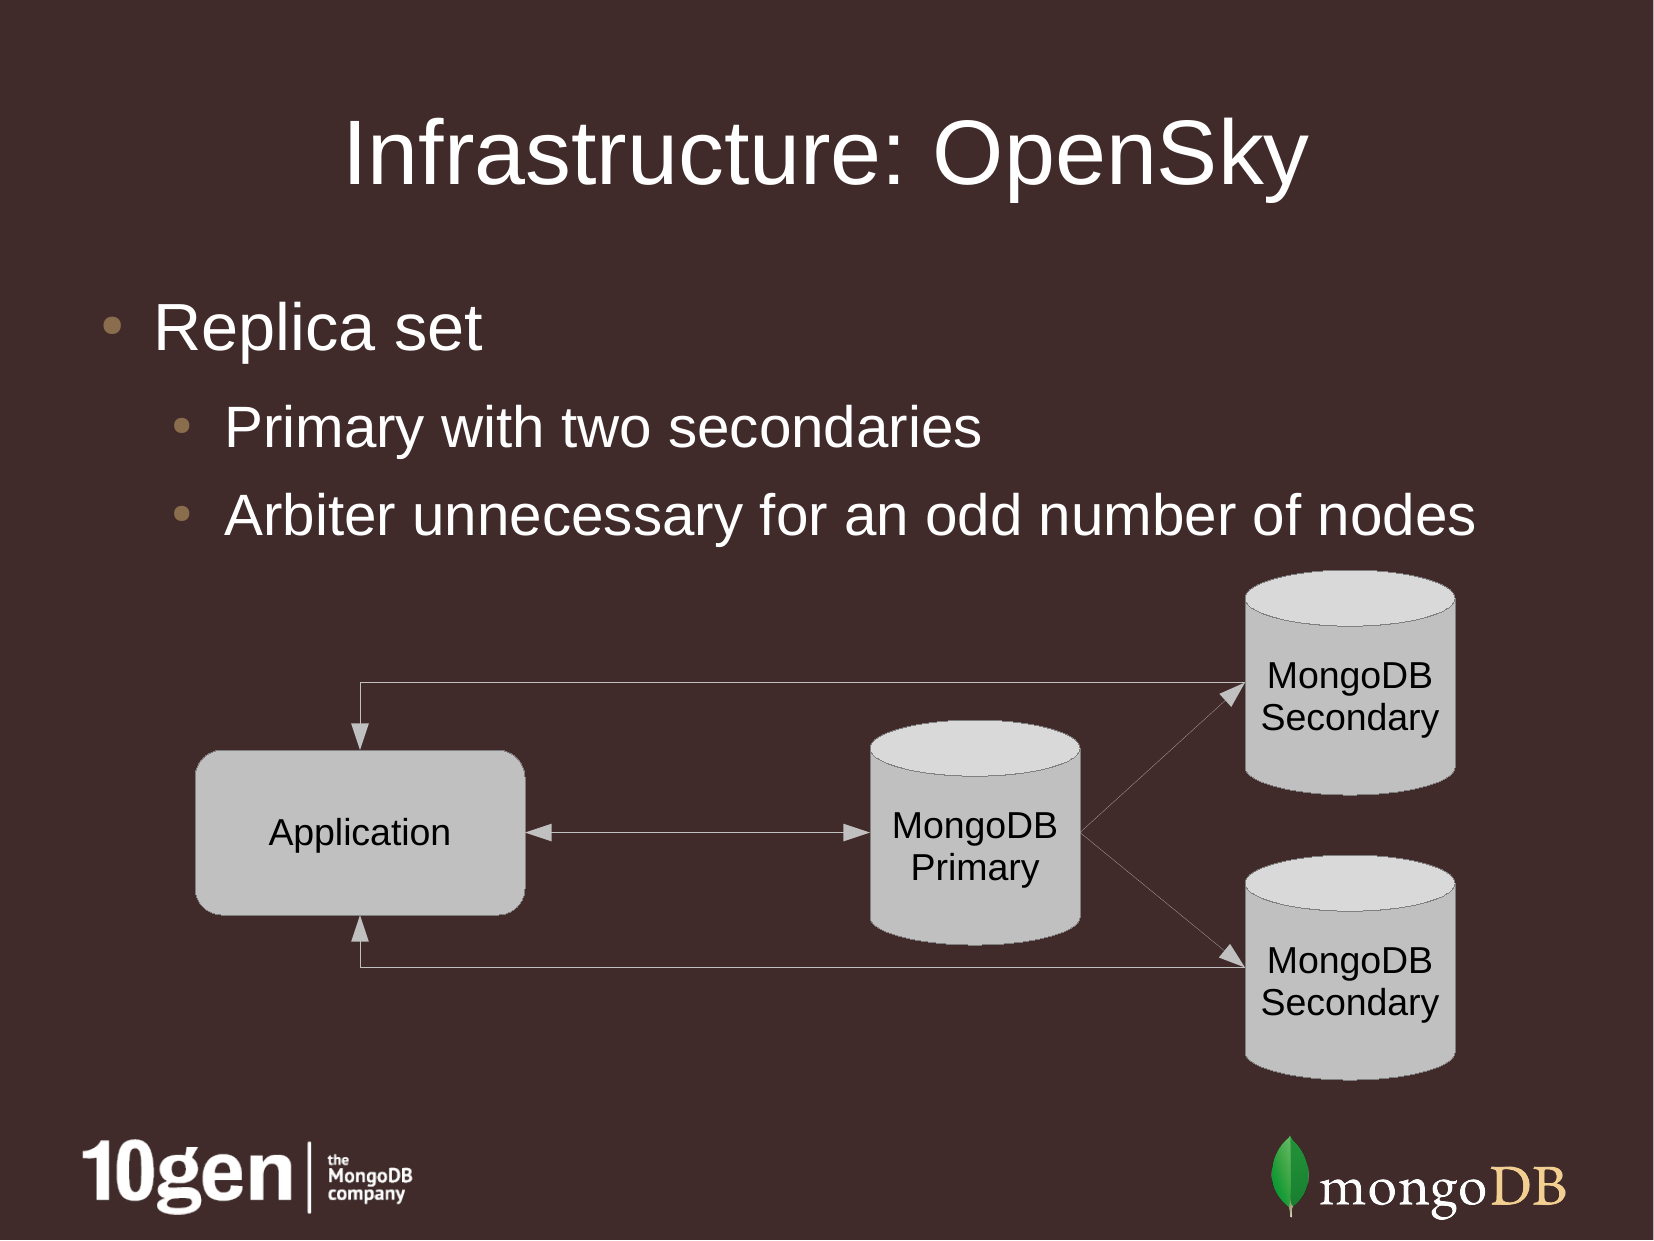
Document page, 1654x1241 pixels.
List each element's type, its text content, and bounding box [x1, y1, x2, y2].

text_box MongoDB Secondary [1245, 599, 1456, 796]
picture [82, 1139, 413, 1215]
picture [1260, 1124, 1576, 1230]
text_box Application [195, 750, 526, 916]
list Replica set Primary with two secondaries Arbiter unnecessary for an odd number of nodes [82, 290, 1571, 1109]
text_box MongoDB Secondary [1245, 884, 1456, 1081]
text_box MongoDB Primary [870, 749, 1081, 946]
title Infrastructure: OpenSky [82, 49, 1571, 257]
